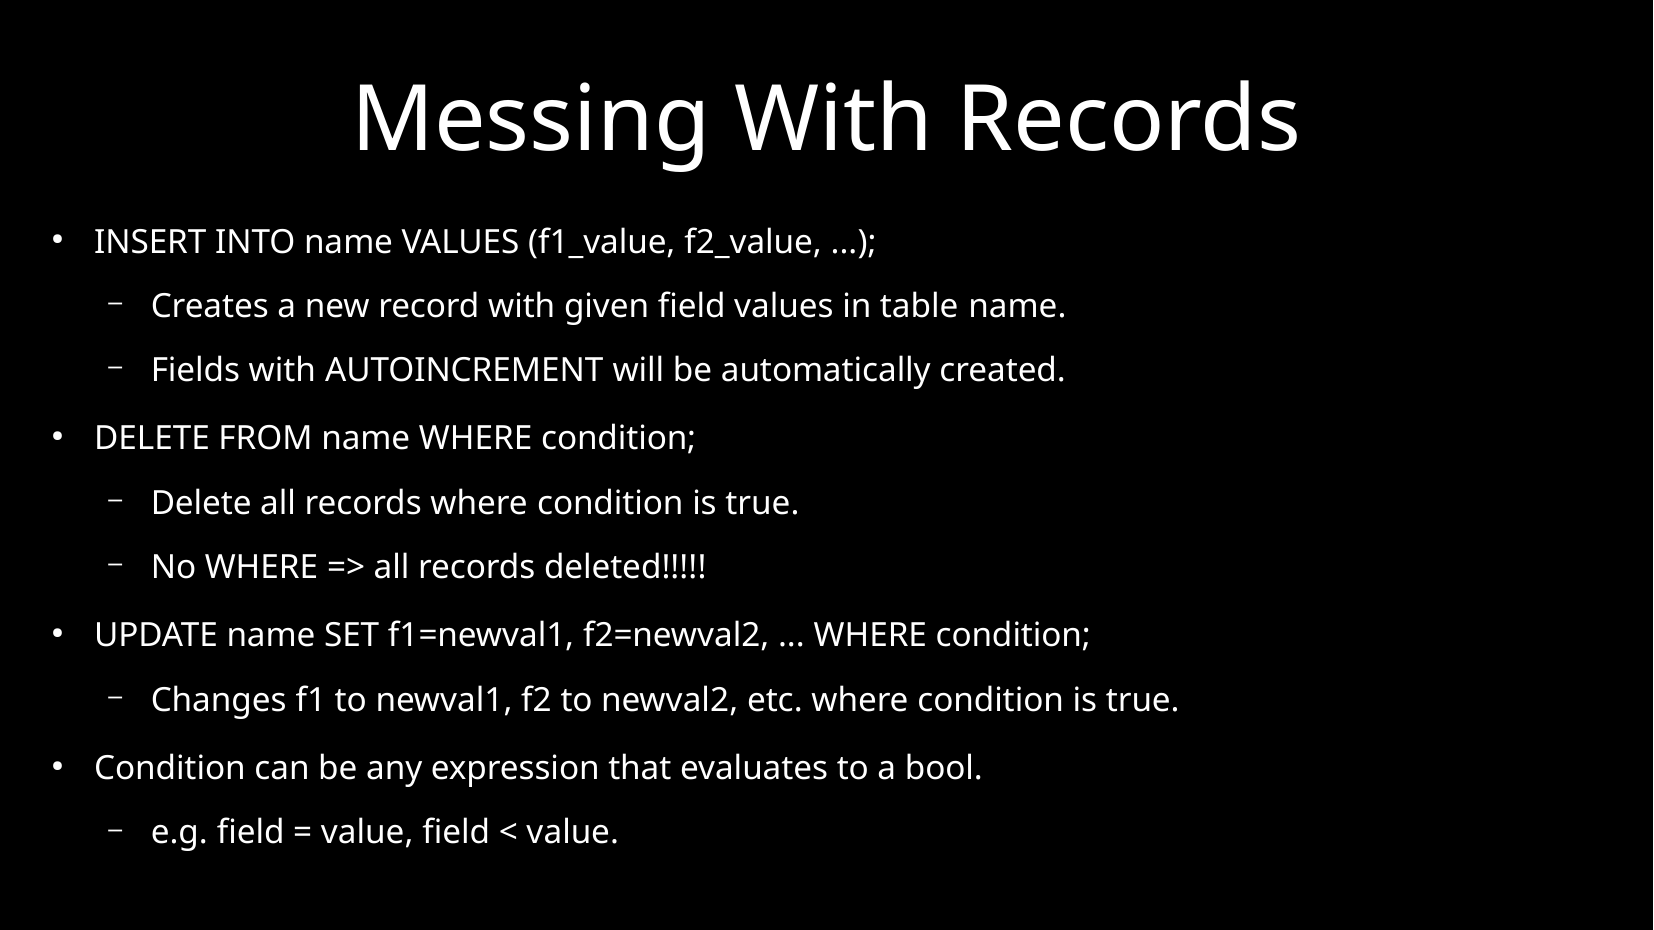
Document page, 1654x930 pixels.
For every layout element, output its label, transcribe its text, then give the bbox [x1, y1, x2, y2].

list INSERT INTO name VALUES (f1_value, f2_value, ...); Creates a new record with given field values in table name. Fields with AUTOINCREMENT will be automatically created. DELETE FROM name WHERE condition; Delete all records where condition is true. No WHERE => all records deleted!!!!! UPDATE name SET f1=newval1, f2=newval2, ... WHERE condition; Changes f1 to newval1, f2 to newval2, etc. where condition is true. Condition can be any expression that evaluates to a bool. e.g. field = value, field < value. [37, 217, 1576, 863]
title Messing With Records [82, 37, 1571, 193]
